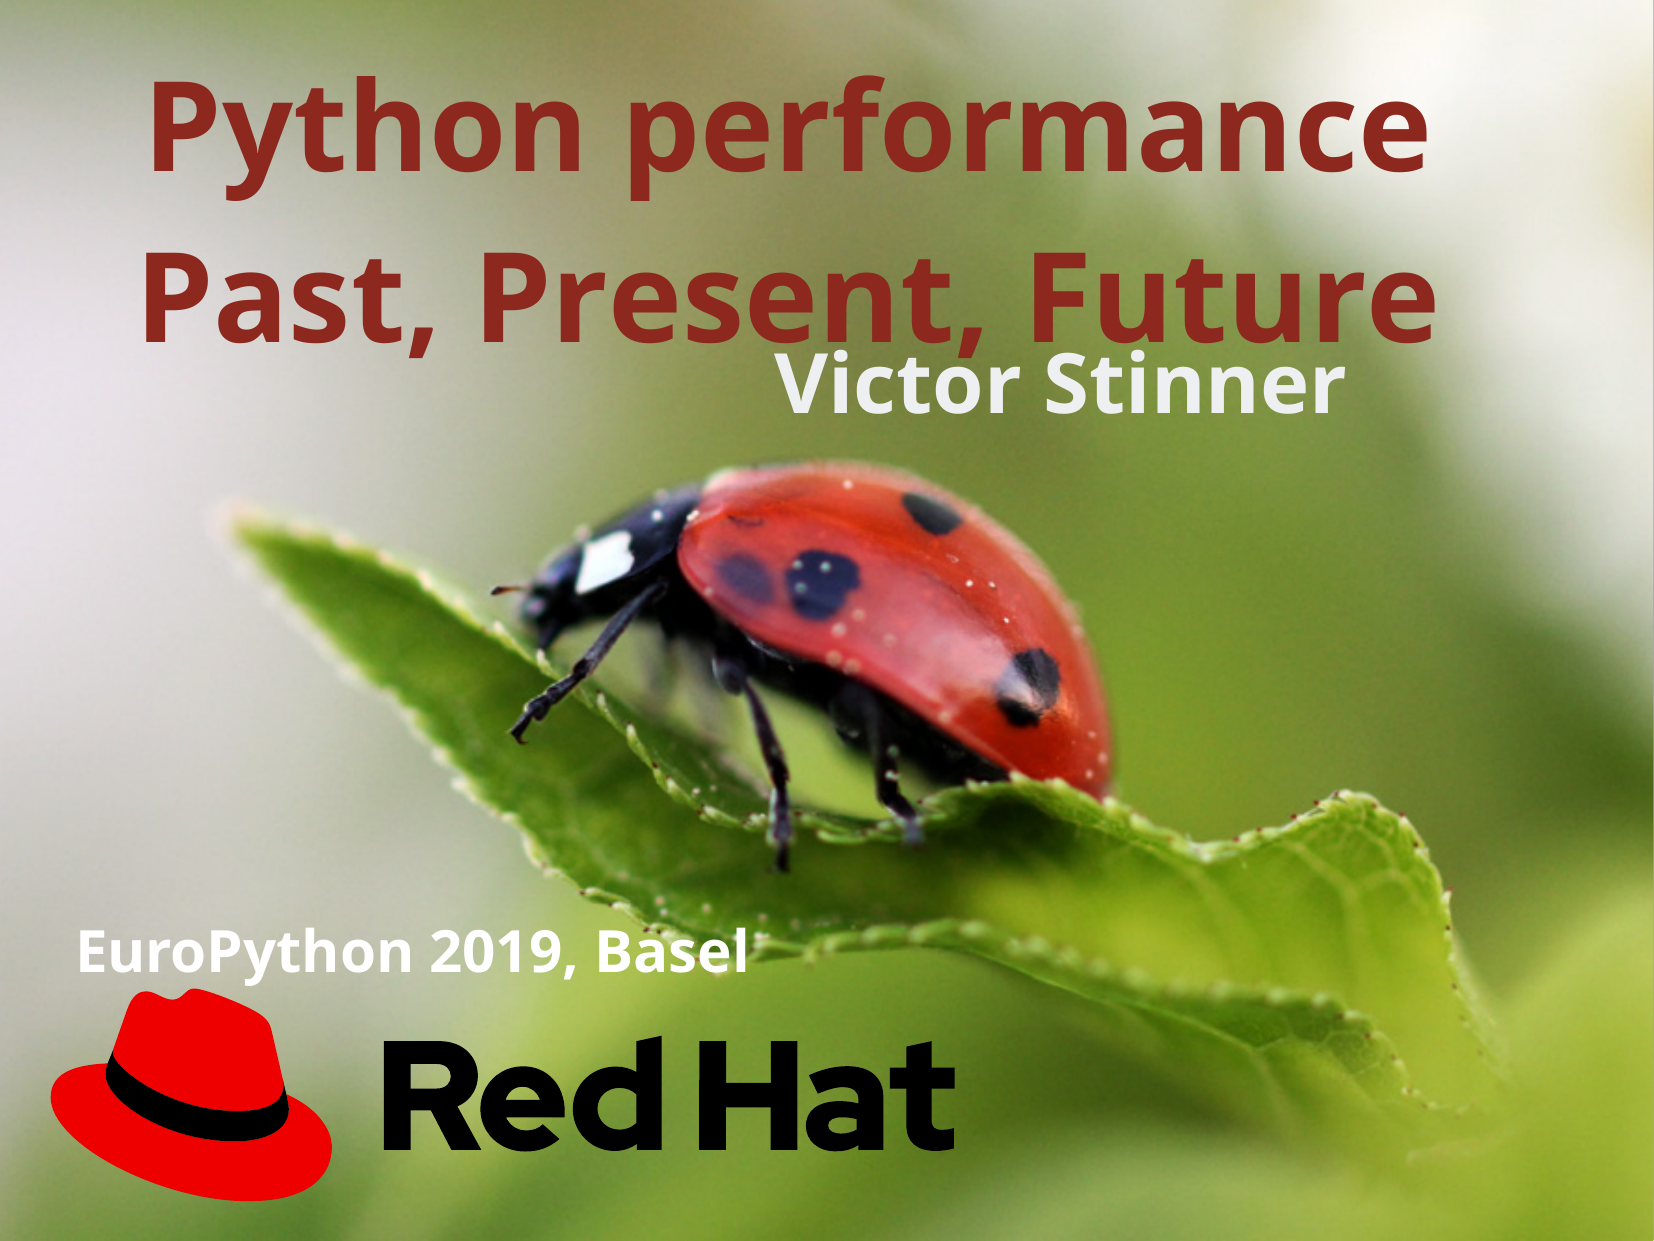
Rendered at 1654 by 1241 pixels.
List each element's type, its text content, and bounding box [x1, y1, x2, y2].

subtitle EuroPython 2019, Basel [0, 912, 930, 988]
picture [0, 0, 1654, 1241]
text_box Victor Stinner [759, 325, 1403, 426]
text_box Python performance Past, Present, Future [9, 37, 1568, 325]
